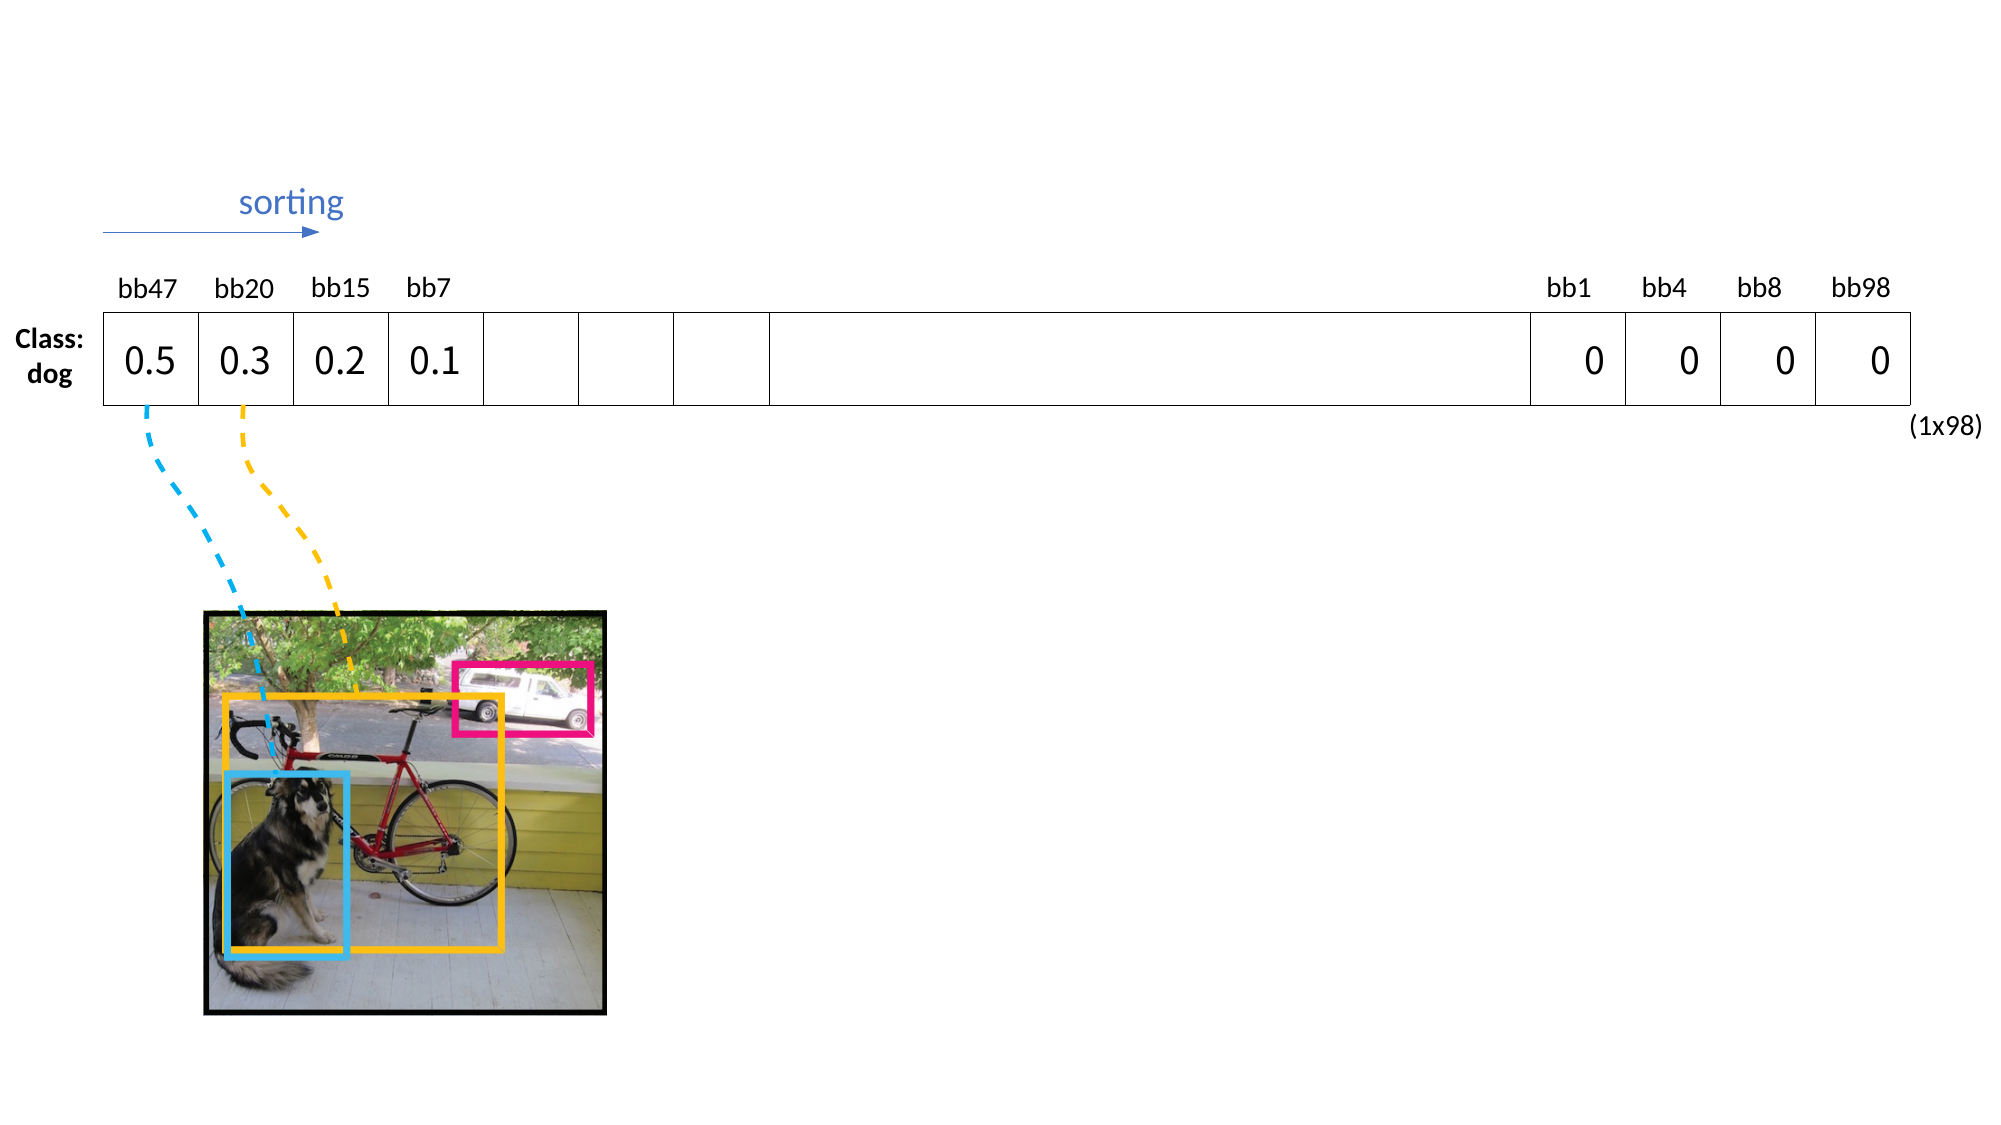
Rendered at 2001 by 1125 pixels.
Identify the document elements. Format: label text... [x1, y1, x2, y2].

text_box bb1 [1531, 260, 1614, 312]
picture [198, 603, 611, 1019]
table_header 0.5 [104, 313, 198, 405]
text_box bb47 [102, 261, 199, 312]
text_box bb8 [1721, 260, 1805, 312]
table_header 0.3 [199, 313, 293, 405]
table_header 0 [1626, 313, 1720, 405]
table_header 0.2 [294, 313, 388, 405]
text_box Class: dog [0, 312, 107, 399]
table_header [674, 313, 769, 405]
table_header 0.1 [389, 313, 483, 405]
text_box (1x98) [1893, 398, 2000, 450]
text_box bb4 [1626, 260, 1710, 312]
text_box bb98 [1816, 260, 1915, 311]
text_box sorting [223, 169, 377, 231]
table_header [770, 313, 1530, 405]
table_header 0 [1721, 313, 1815, 405]
table_header 0 [1531, 313, 1625, 405]
table_header 0 [1816, 313, 1910, 405]
text_box bb15 [295, 261, 390, 312]
table_header [484, 313, 578, 405]
table_header [579, 313, 673, 405]
text_box bb20 [199, 261, 295, 312]
text_box bb7 [390, 260, 474, 312]
